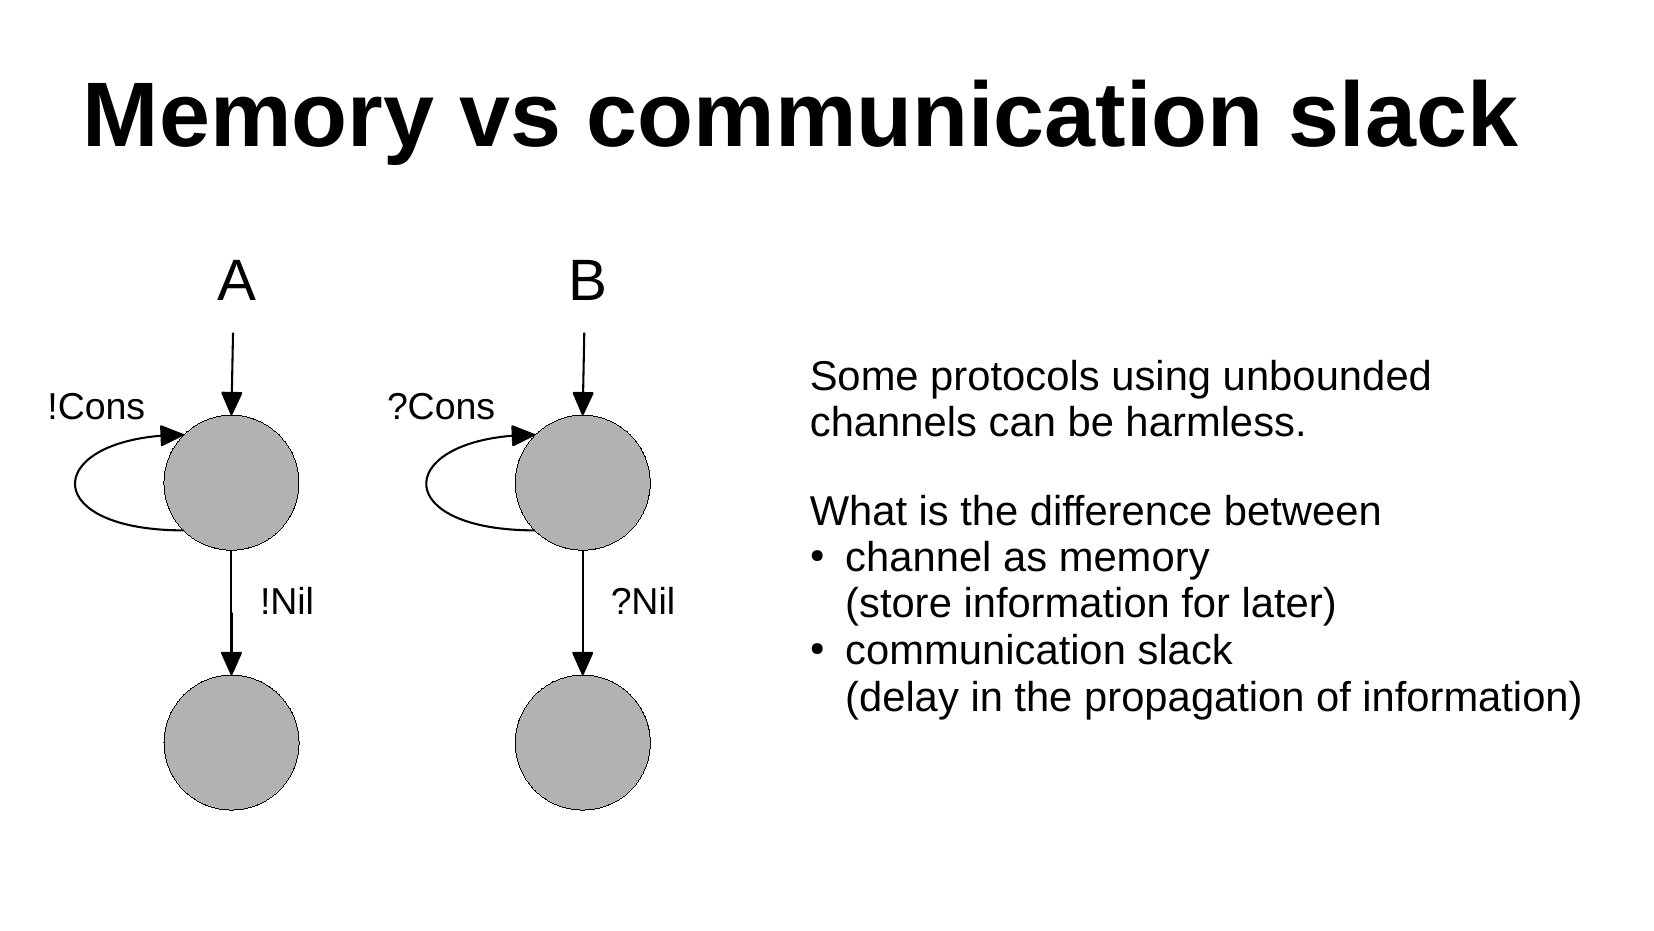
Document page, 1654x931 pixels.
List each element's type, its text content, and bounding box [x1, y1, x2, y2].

text_box ?Cons [372, 378, 511, 436]
text_box [515, 675, 651, 811]
text_box [163, 415, 299, 551]
text_box B [553, 240, 623, 320]
text_box [163, 675, 300, 811]
text_box A [202, 240, 271, 320]
text_box !Cons [32, 378, 161, 436]
text_box [515, 415, 651, 551]
text_box !Nil [245, 573, 329, 630]
text_box ?Nil [596, 573, 691, 631]
title Memory vs communication slack [82, 37, 1571, 193]
text_box Some protocols using unbounded channels can be harmless. What is the difference between channel as memory (store information for later) communication slack (delay in the propagation of information) [795, 345, 1621, 728]
